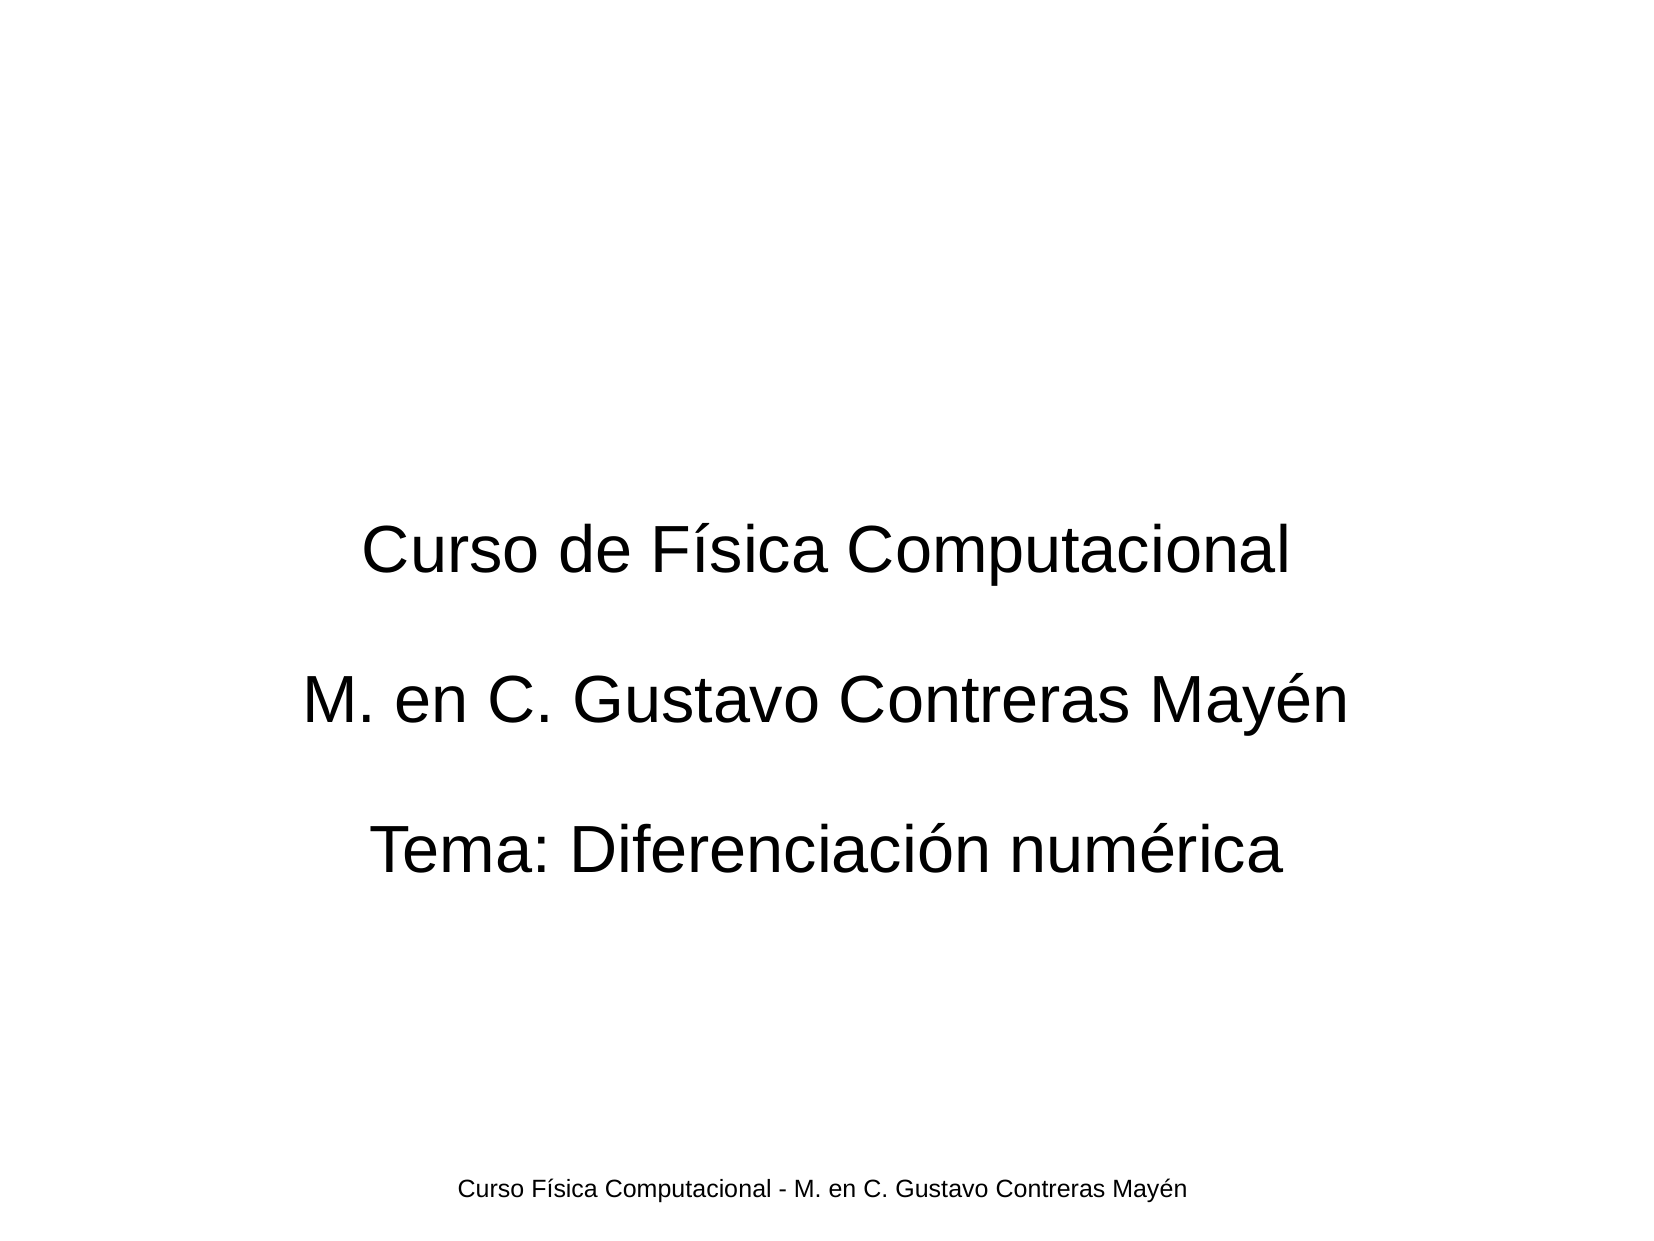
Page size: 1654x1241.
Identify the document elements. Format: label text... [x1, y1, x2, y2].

subtitle Curso de Física Computacional M. en C. Gustavo Contreras Mayén Tema: Diferenciación numérica [82, 297, 1571, 1102]
